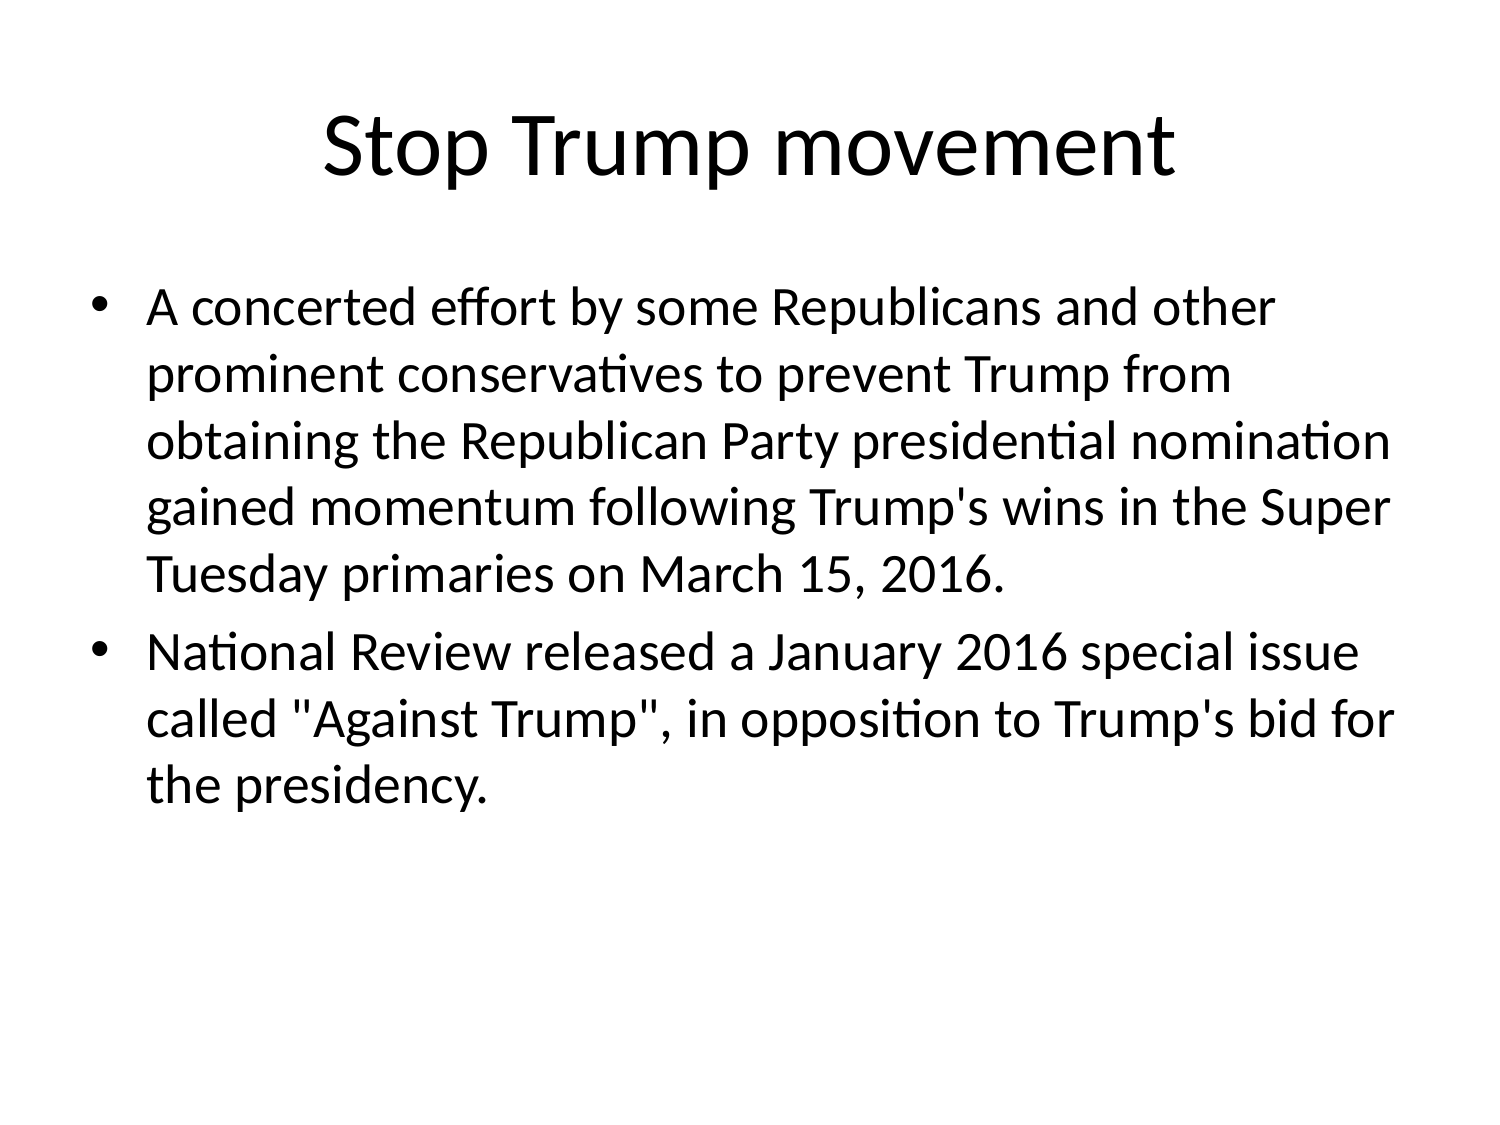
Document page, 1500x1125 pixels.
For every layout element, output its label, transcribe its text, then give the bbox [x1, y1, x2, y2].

title Stop Trump movement [75, 45, 1425, 233]
list A concerted effort by some Republicans and other prominent conservatives to prevent Trump from obtaining the Republican Party presidential nomination gained momentum following Trump's wins in the Super Tuesday primaries on March 15, 2016. National Review released a January 2016 special issue called "Against Trump", in opposition to Trump's bid for the presidency. [75, 262, 1425, 1005]
